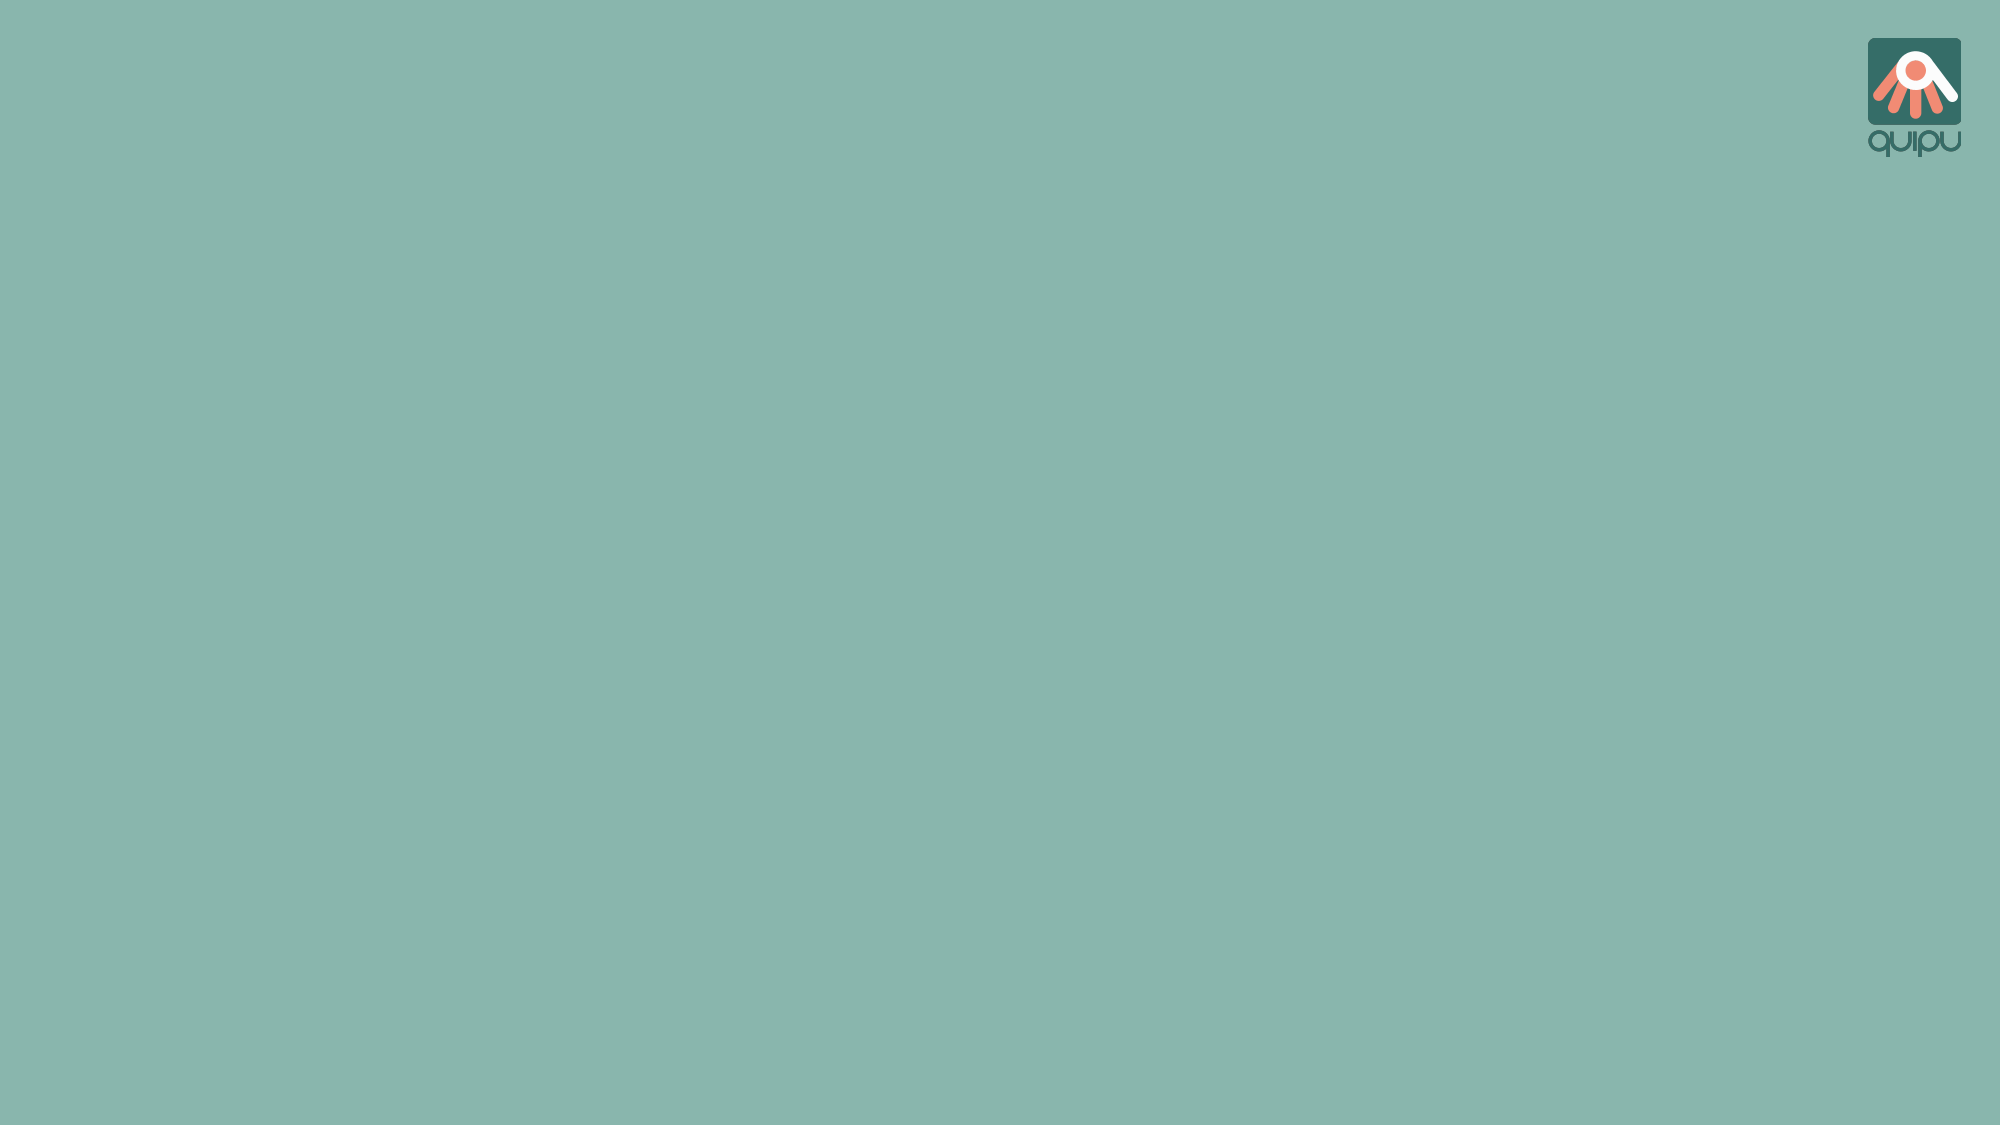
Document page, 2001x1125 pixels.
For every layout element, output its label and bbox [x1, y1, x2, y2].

picture [1868, 38, 1961, 157]
